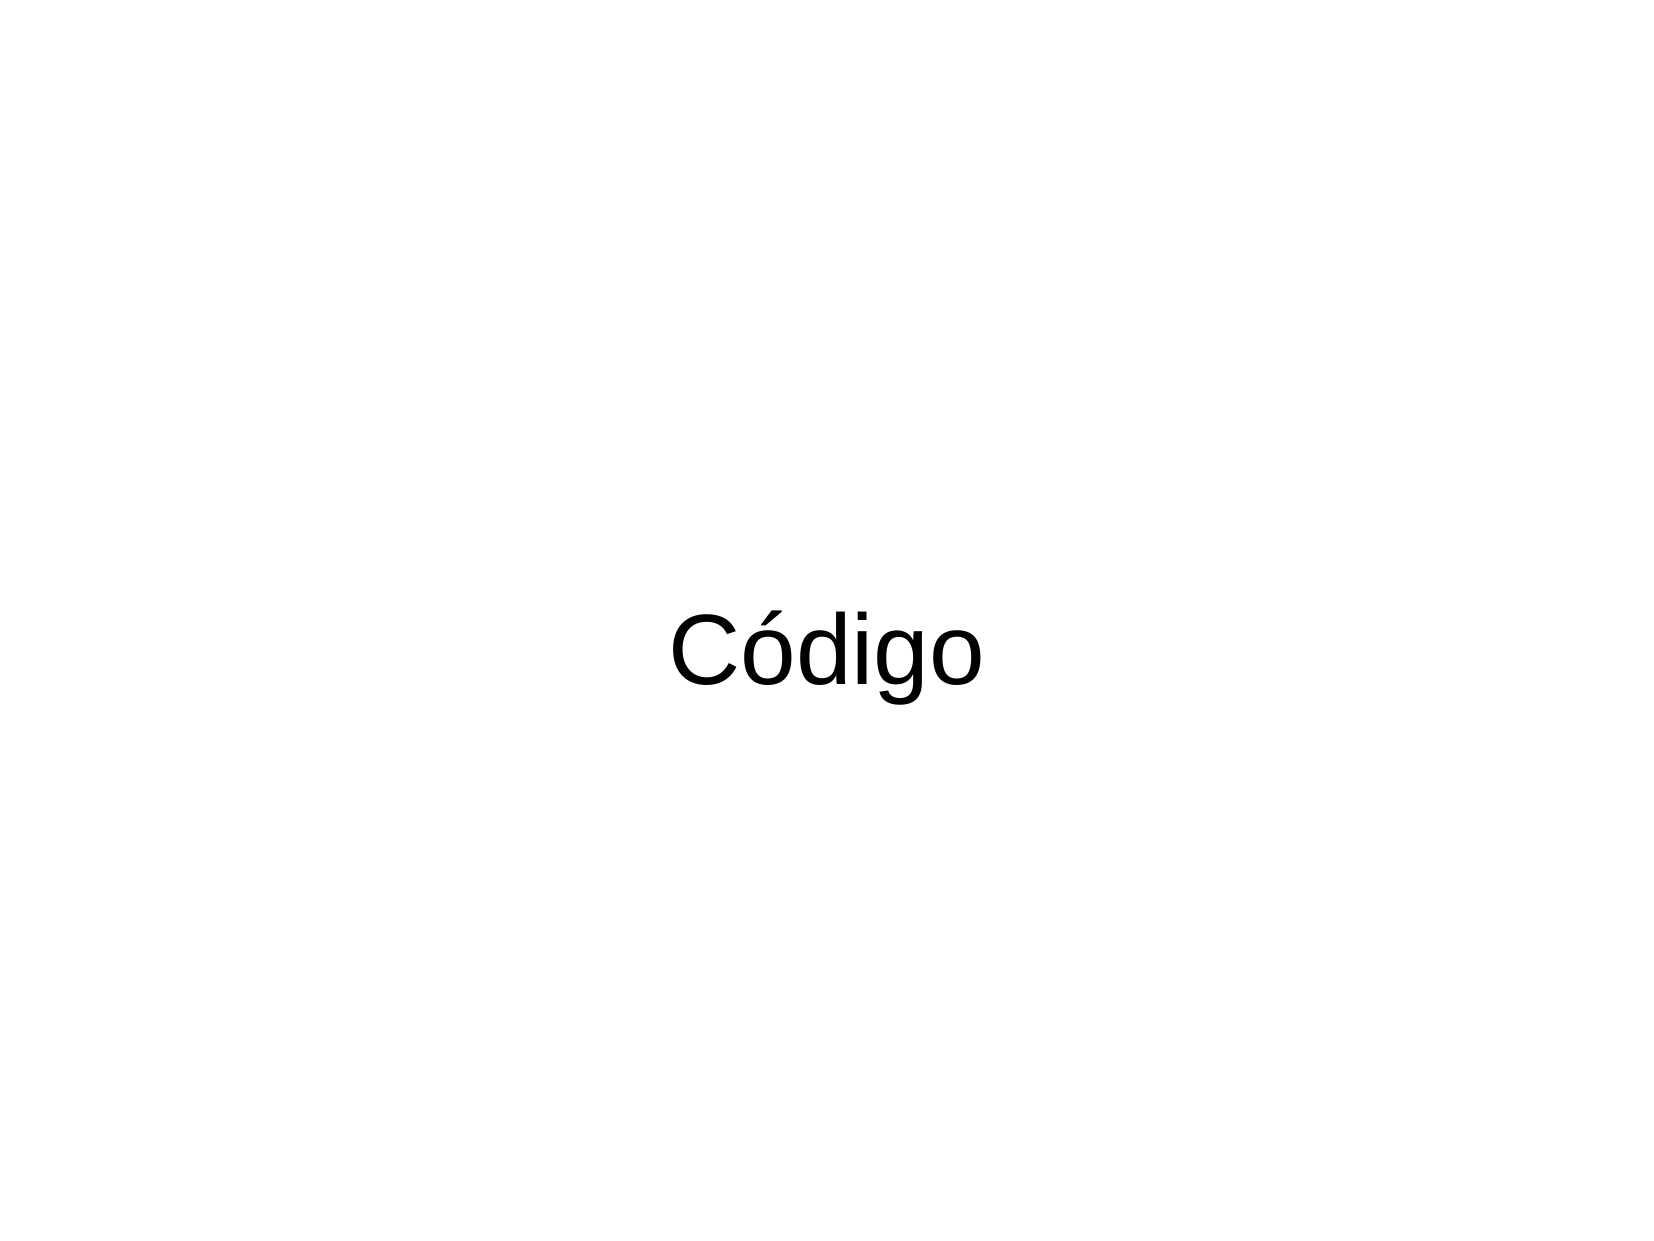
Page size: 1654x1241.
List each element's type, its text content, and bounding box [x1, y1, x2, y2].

text_box Código [82, 290, 1571, 1010]
